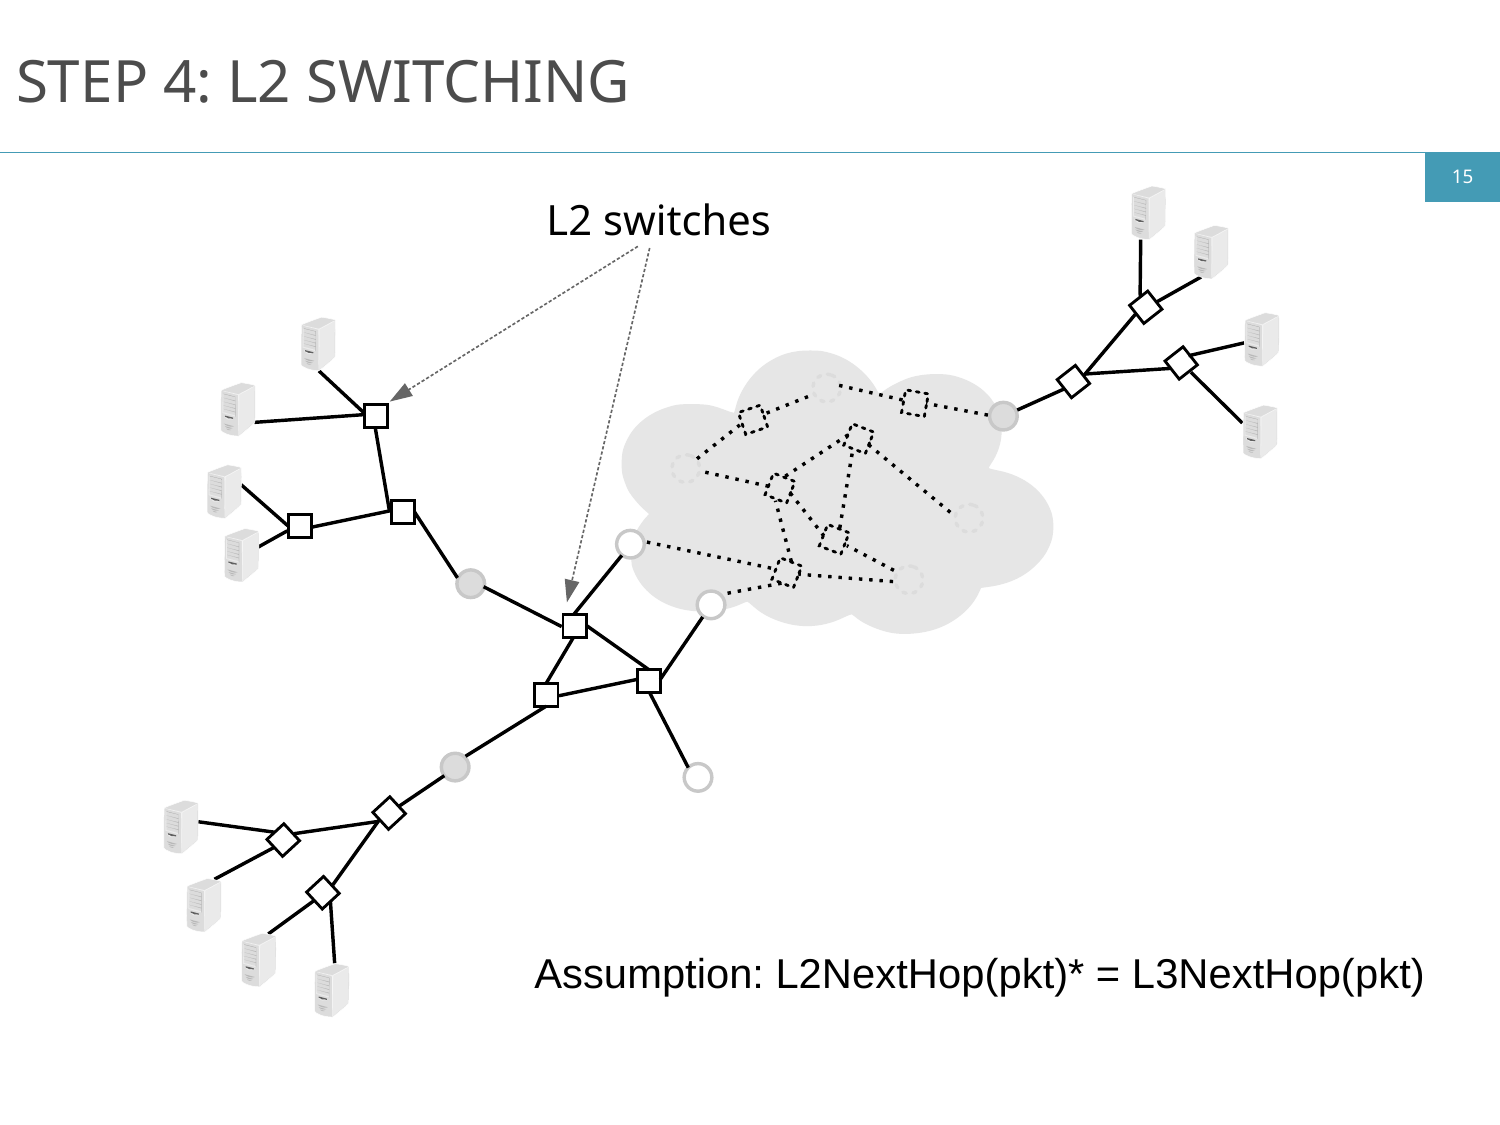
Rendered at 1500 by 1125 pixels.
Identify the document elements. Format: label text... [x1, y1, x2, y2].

title STEP 4: L2 SWITCHING [15, 27, 1366, 132]
picture [124, 169, 1329, 1087]
text_box L2 switches [531, 183, 806, 247]
text_box Assumption: L2NextHop(pkt)* = L3NextHop(pkt) [519, 943, 1455, 1005]
